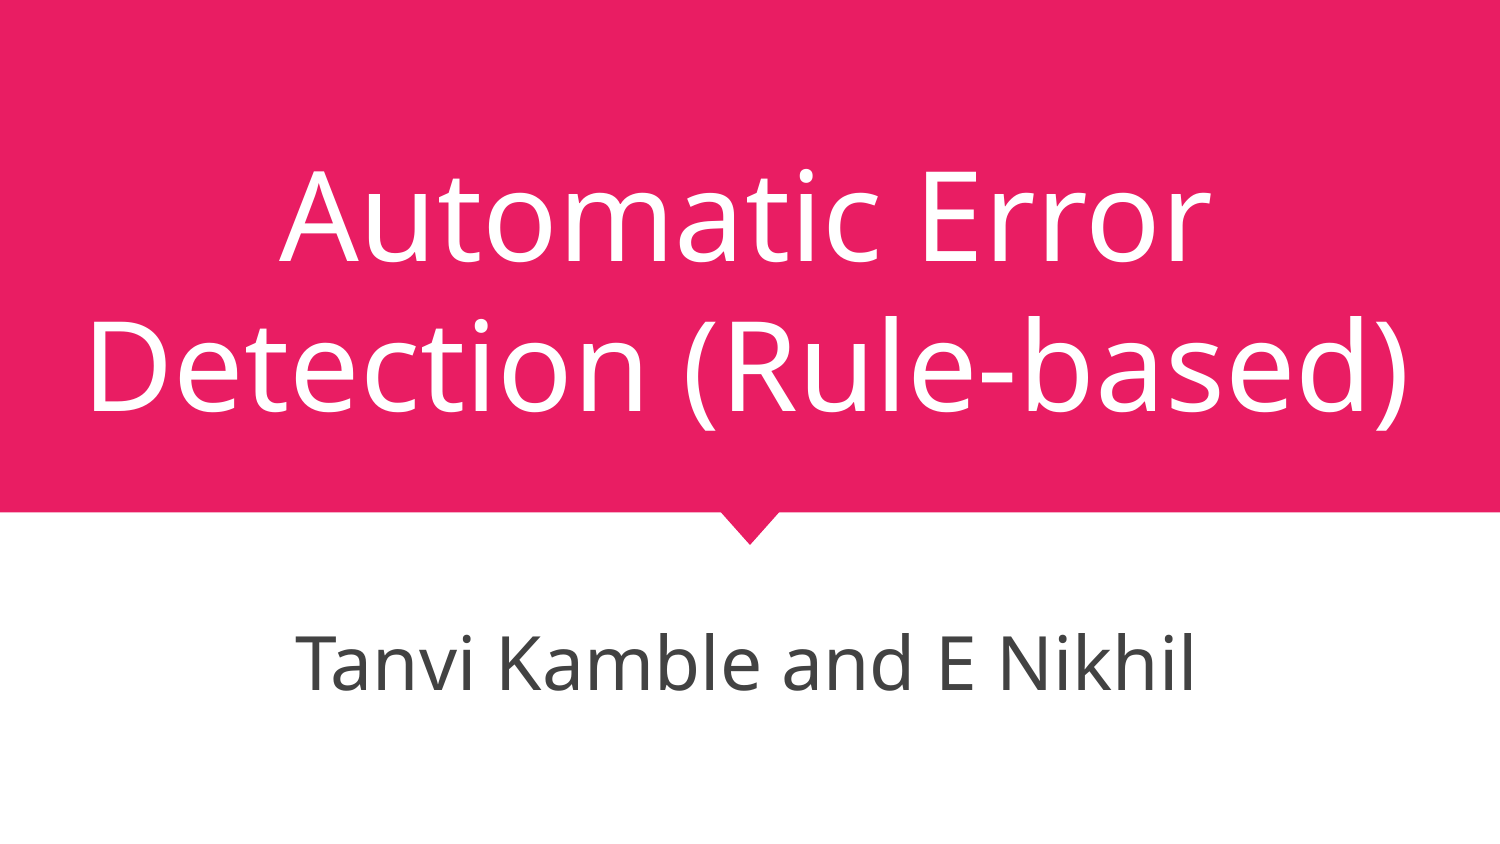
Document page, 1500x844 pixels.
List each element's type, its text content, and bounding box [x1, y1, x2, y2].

title Automatic Error Detection (Rule-based) [67, 105, 1427, 452]
subtitle Tanvi Kamble and E Nikhil [67, 557, 1427, 765]
